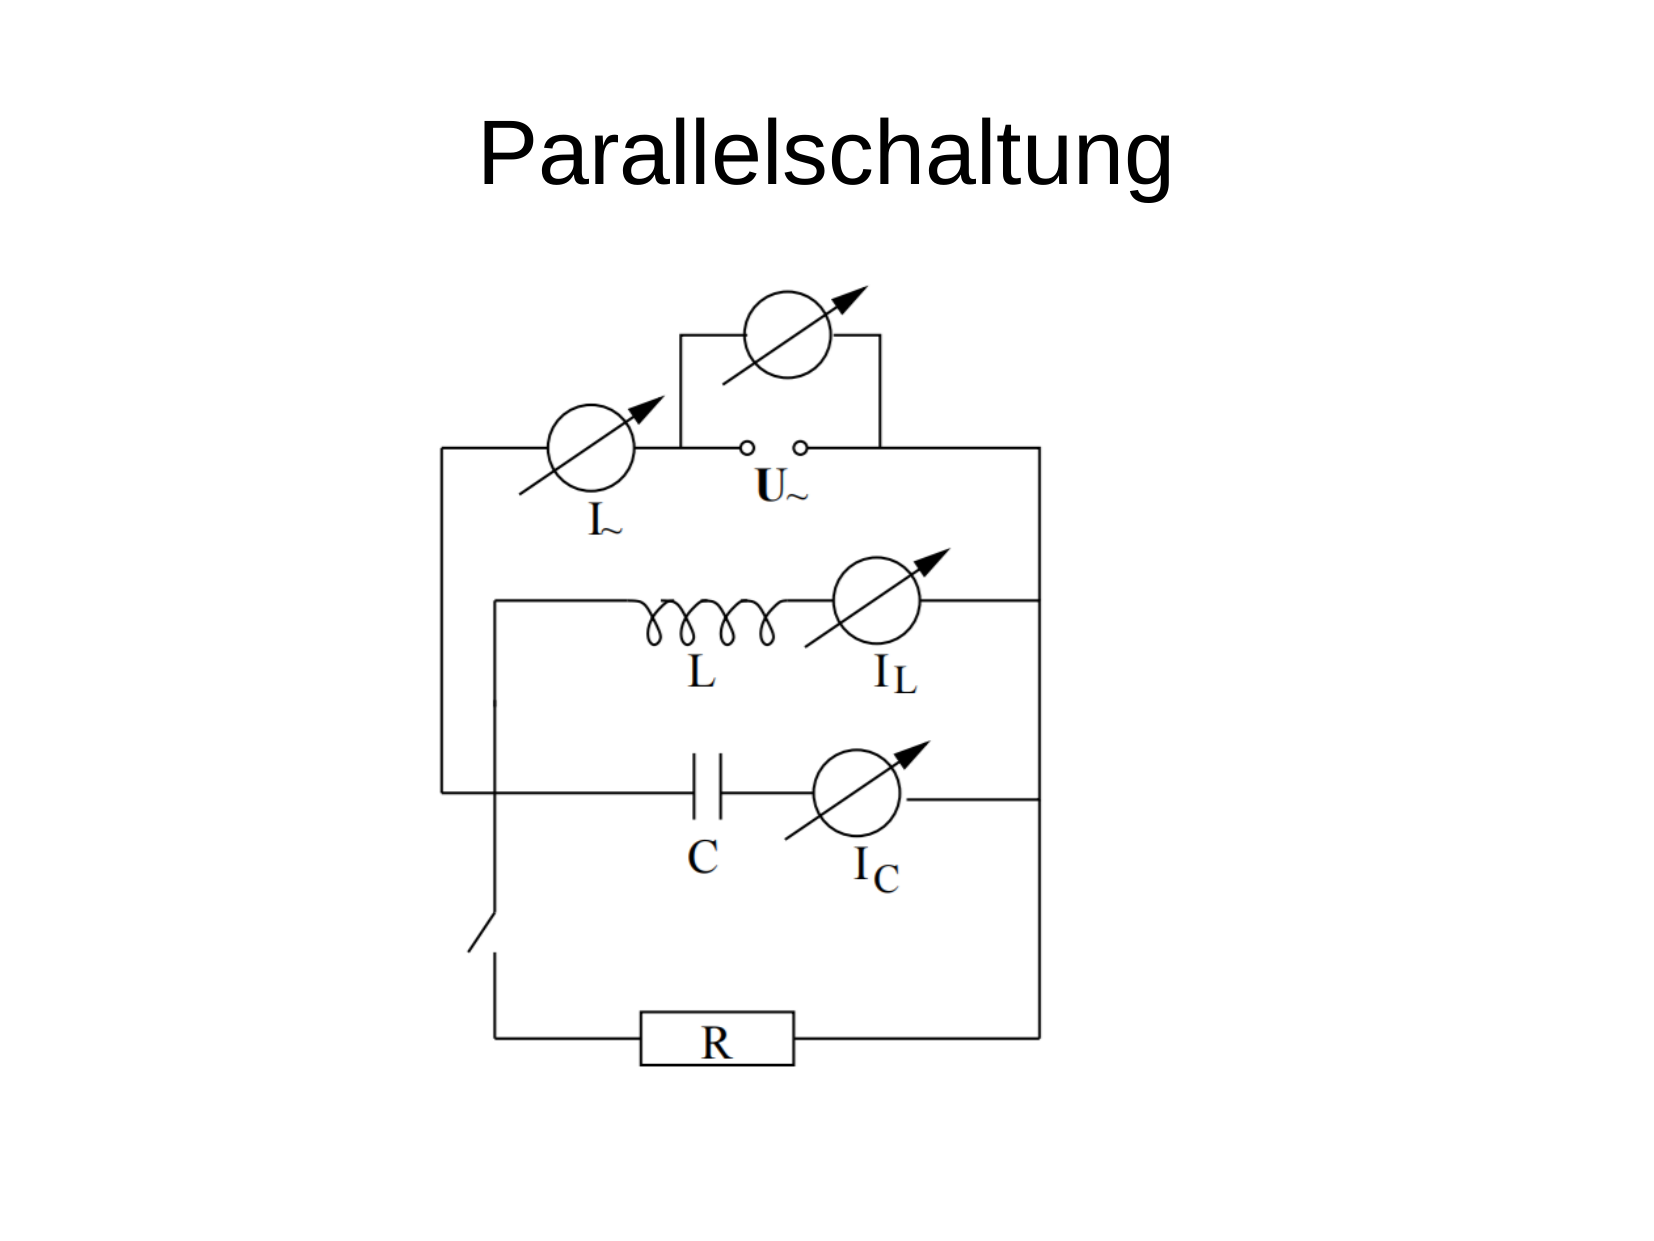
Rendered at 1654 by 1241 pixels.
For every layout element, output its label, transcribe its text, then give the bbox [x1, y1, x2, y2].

title Parallelschaltung [82, 49, 1571, 257]
picture [425, 261, 1066, 1081]
